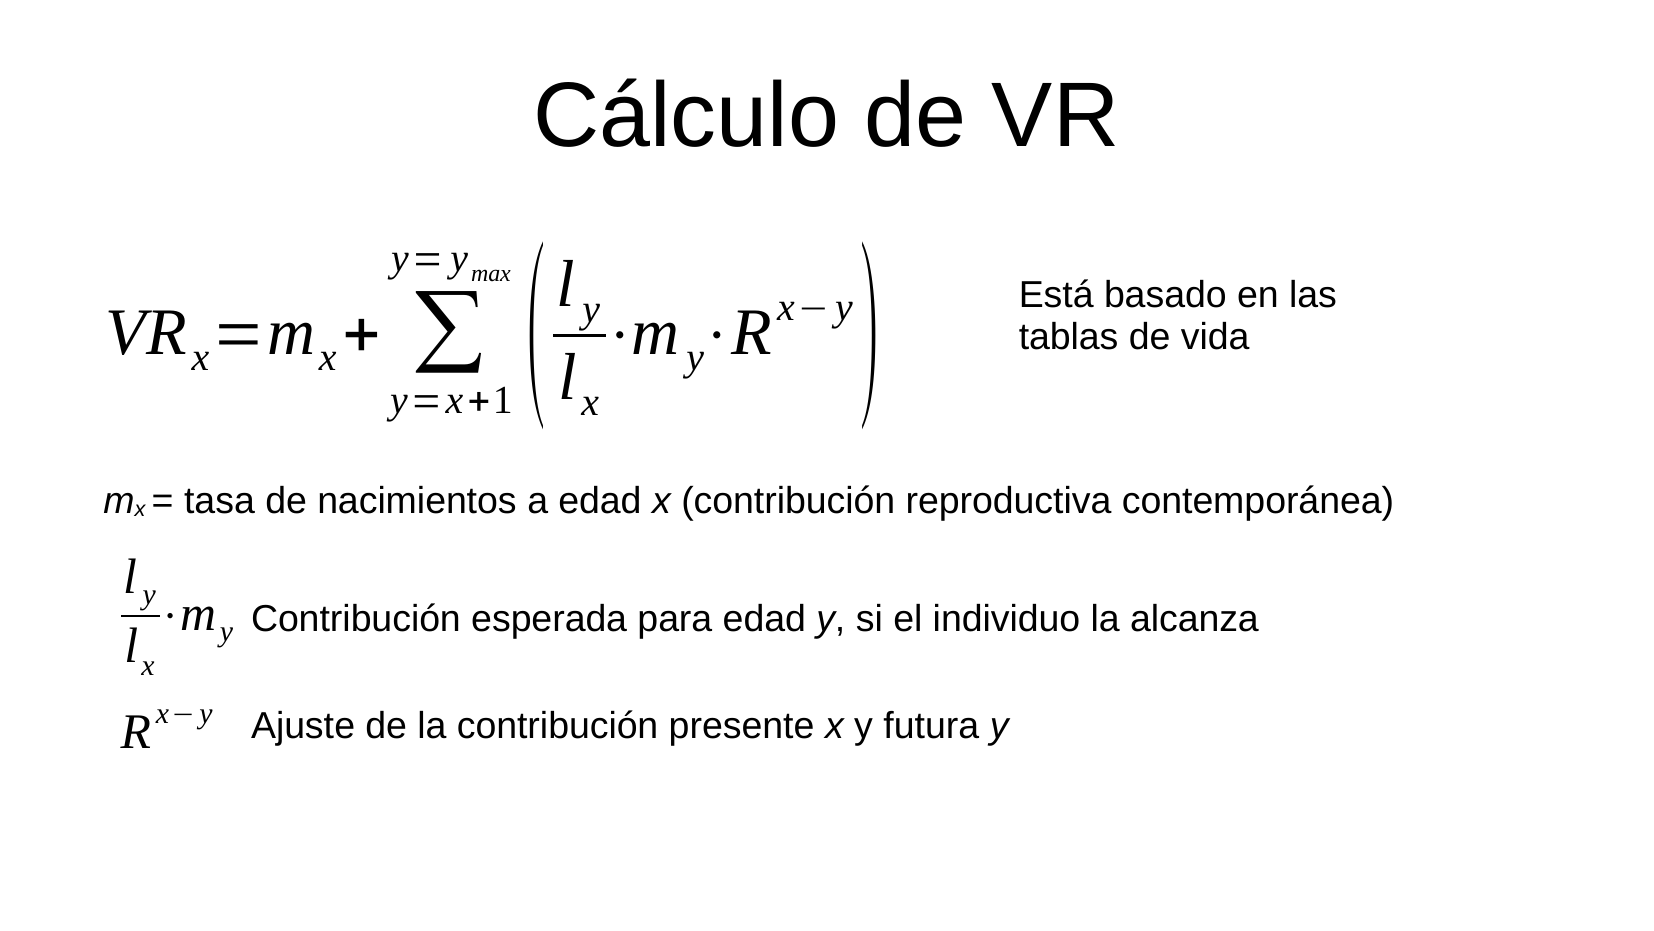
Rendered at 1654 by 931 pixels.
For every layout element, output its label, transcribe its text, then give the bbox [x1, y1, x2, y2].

text_box Está basado en las tablas de vida [1003, 265, 1447, 365]
chart [112, 696, 221, 760]
text_box mx = tasa de nacimientos a edad x (contribución reproductiva contemporánea) [88, 472, 1506, 614]
chart [99, 236, 887, 434]
text_box Ajuste de la contribución presente x y futura y [236, 696, 1388, 754]
title Cálculo de VR [82, 37, 1571, 193]
chart [112, 549, 242, 682]
text_box Contribución esperada para edad y, si el individuo la alcanza [236, 590, 1388, 648]
